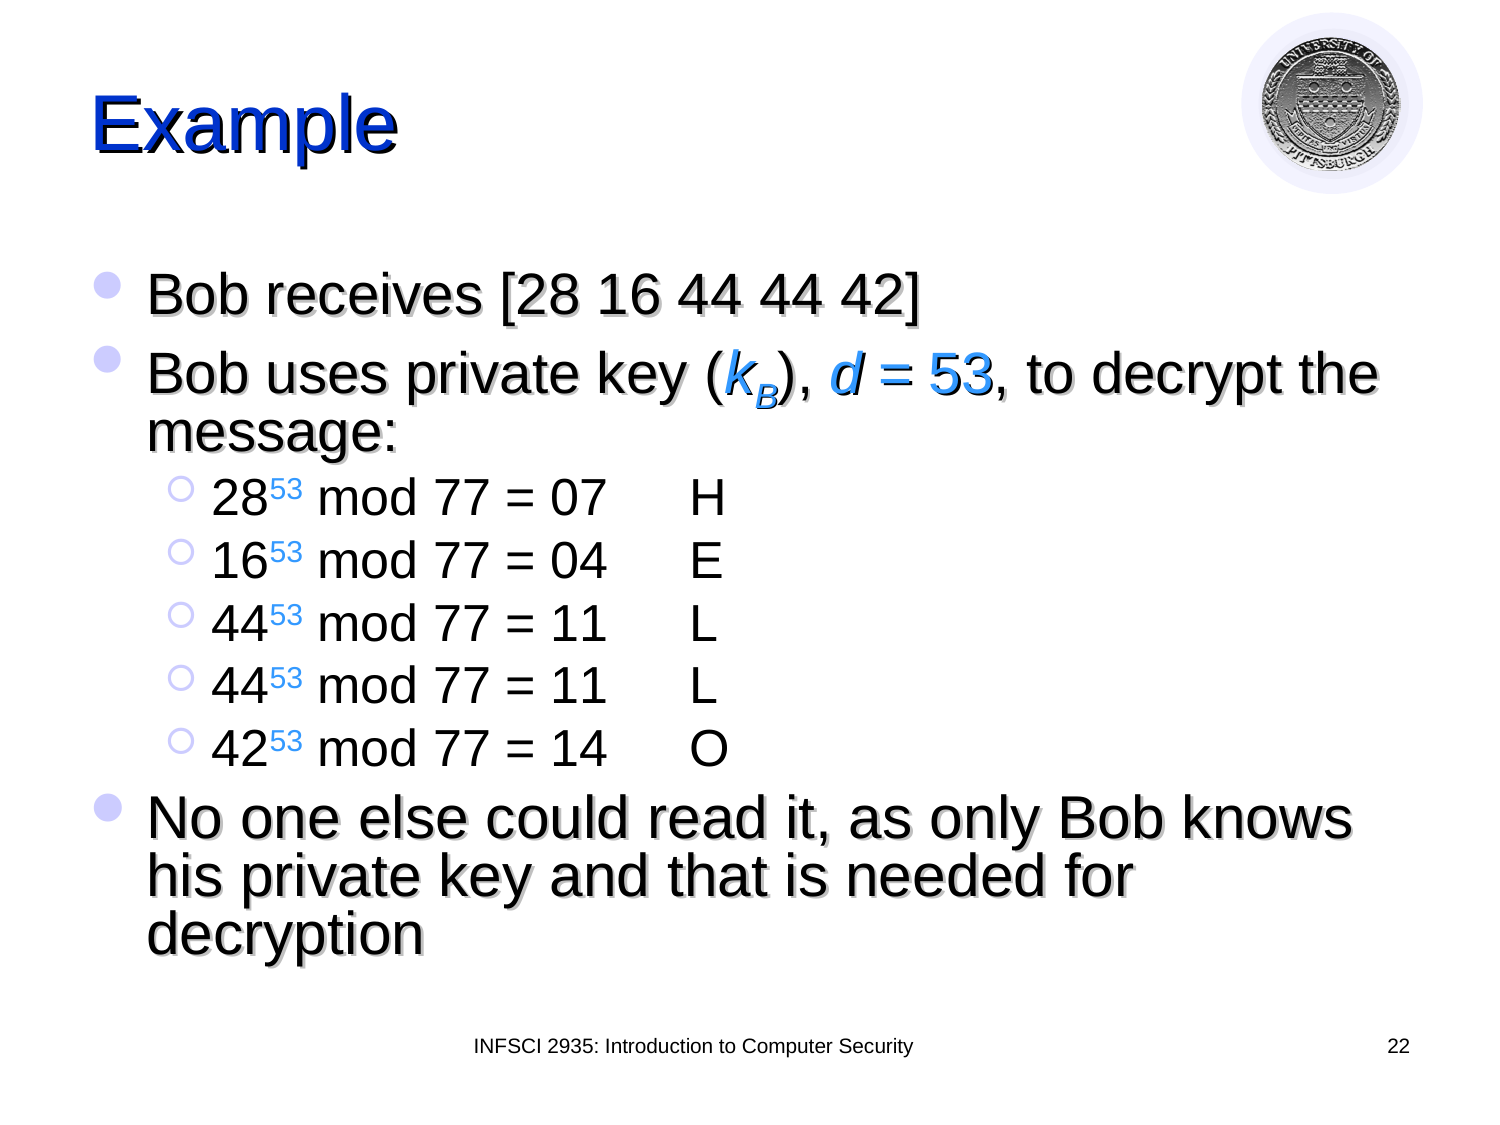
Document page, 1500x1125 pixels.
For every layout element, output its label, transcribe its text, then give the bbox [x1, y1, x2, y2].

list Bob receives [28 16 44 44 42] Bob uses private key (kB), d = 53, to decrypt the message: 2853 mod 77 = 07 H 1653 mod 77 = 04 E 4453 mod 77 = 11 L 4453 mod 77 = 11 L 4253 mod 77 = 14 O No one else could read it, as only Bob knows his private key and that is needed for decryption [75, 262, 1426, 1006]
title Example [75, 24, 1426, 213]
